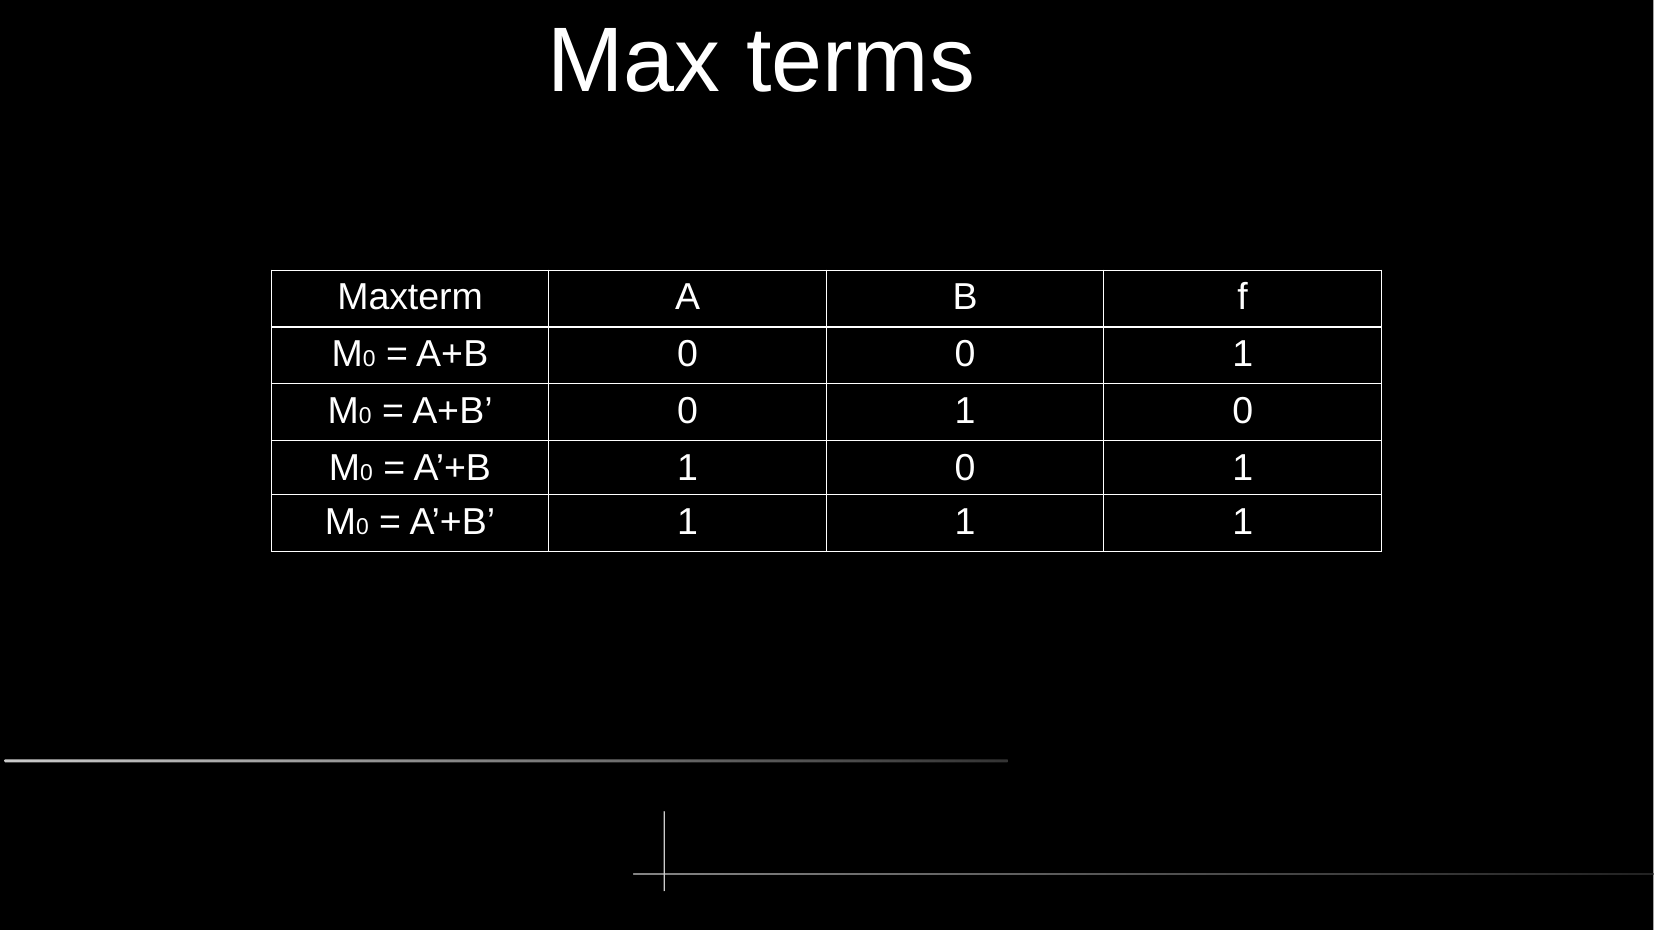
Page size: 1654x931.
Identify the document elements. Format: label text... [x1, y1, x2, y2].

table_cell M0 = A’+B [272, 441, 548, 494]
table_cell 1 [1104, 495, 1381, 551]
table_header A [549, 271, 826, 326]
table_header Maxterm [272, 271, 548, 326]
table_cell M0 = A+B’ [272, 384, 548, 440]
table_cell 0 [1104, 384, 1381, 440]
table_cell 1 [1104, 328, 1381, 383]
table_cell 1 [549, 441, 826, 494]
title Max terms [23, 5, 1501, 114]
table_cell 0 [549, 384, 826, 440]
table_header B [827, 271, 1103, 326]
table_cell 1 [1104, 441, 1381, 494]
table_cell 1 [549, 495, 826, 551]
table_cell 1 [827, 384, 1103, 440]
table_header f [1104, 271, 1381, 326]
table_cell M0 = A’+B’ [272, 495, 548, 551]
table_cell 1 [827, 495, 1103, 551]
table_cell M0 = A+B [272, 328, 548, 383]
table_cell 0 [827, 441, 1103, 494]
table_cell 0 [549, 328, 826, 383]
table_cell 0 [827, 328, 1103, 383]
